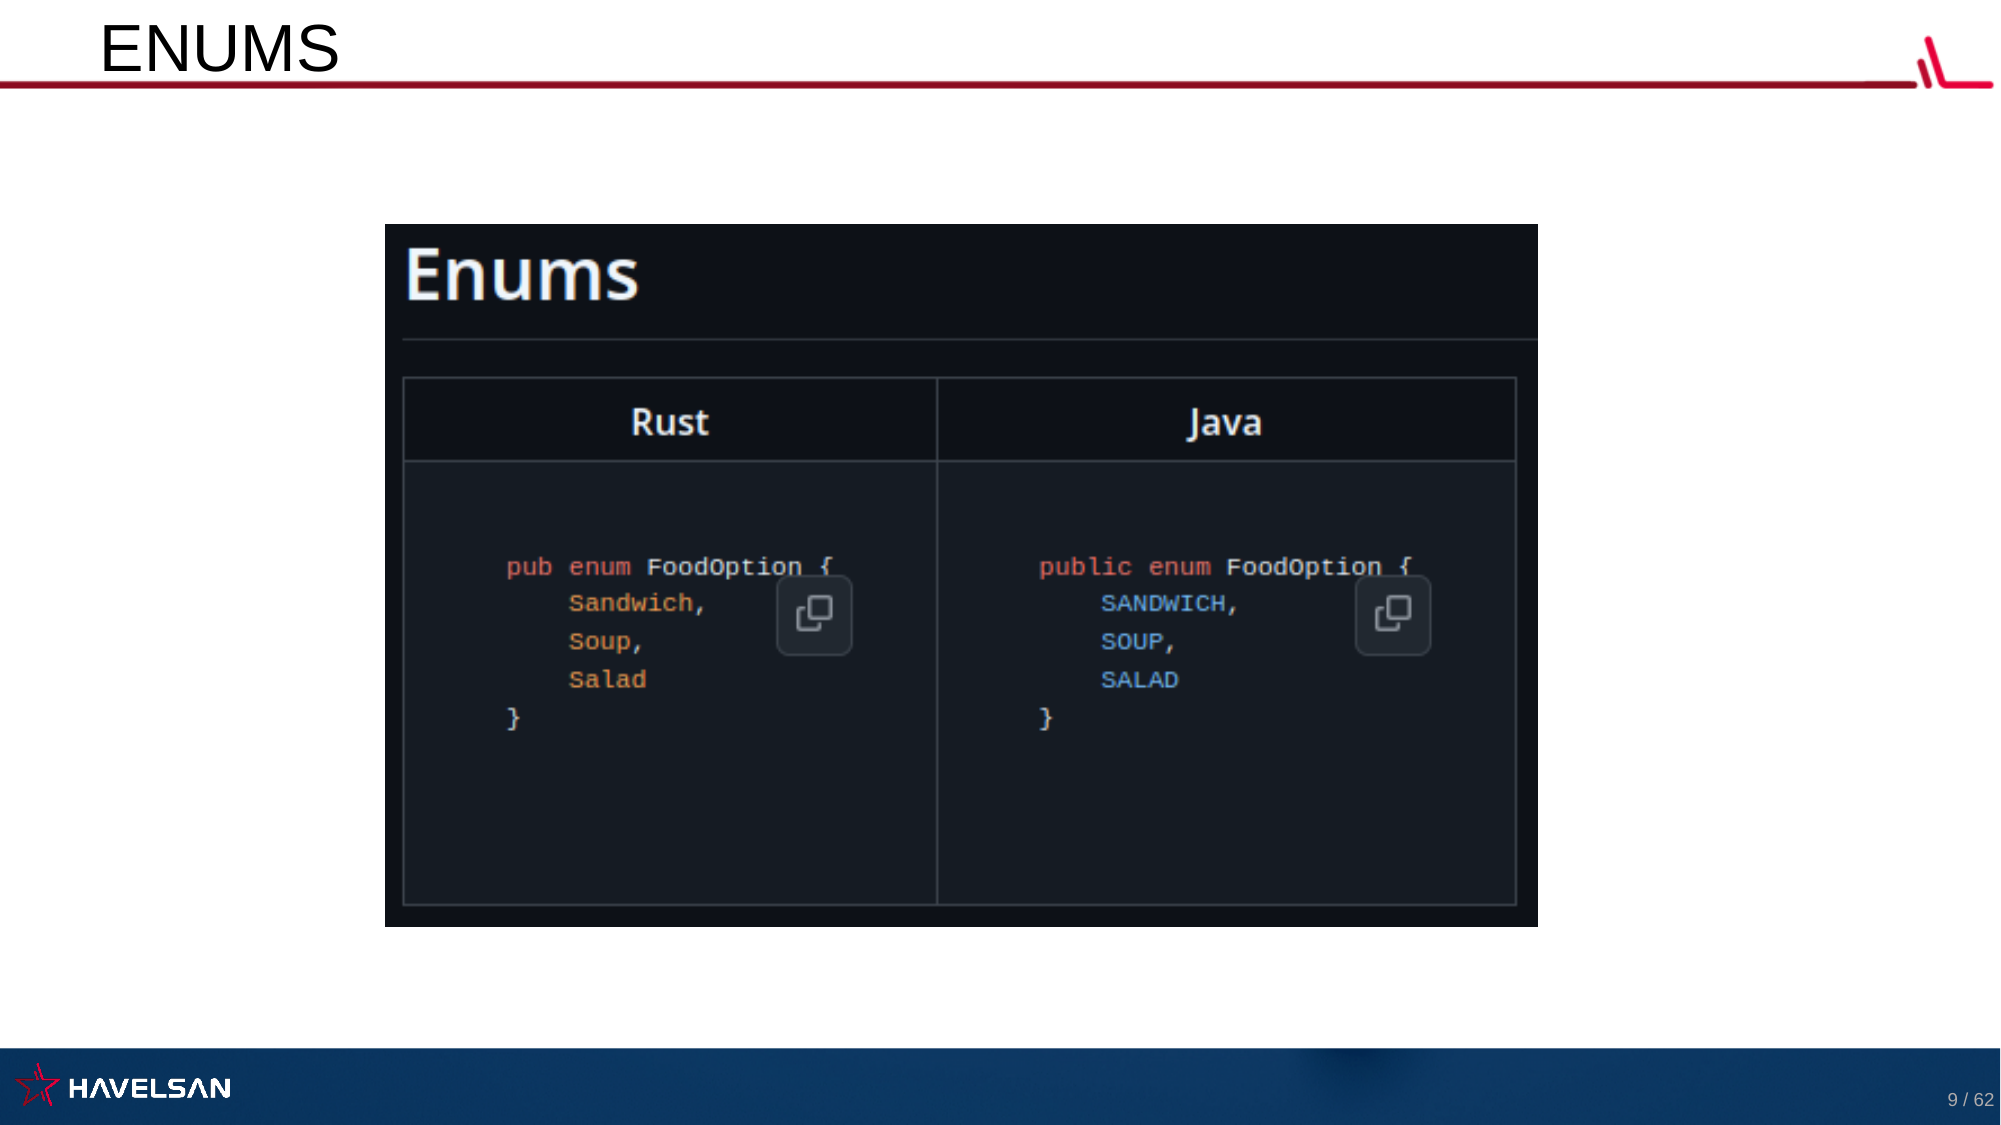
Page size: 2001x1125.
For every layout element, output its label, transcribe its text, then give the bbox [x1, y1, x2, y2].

title ENUMS [99, 44, 1686, 55]
picture [0, 0, 2001, 1125]
